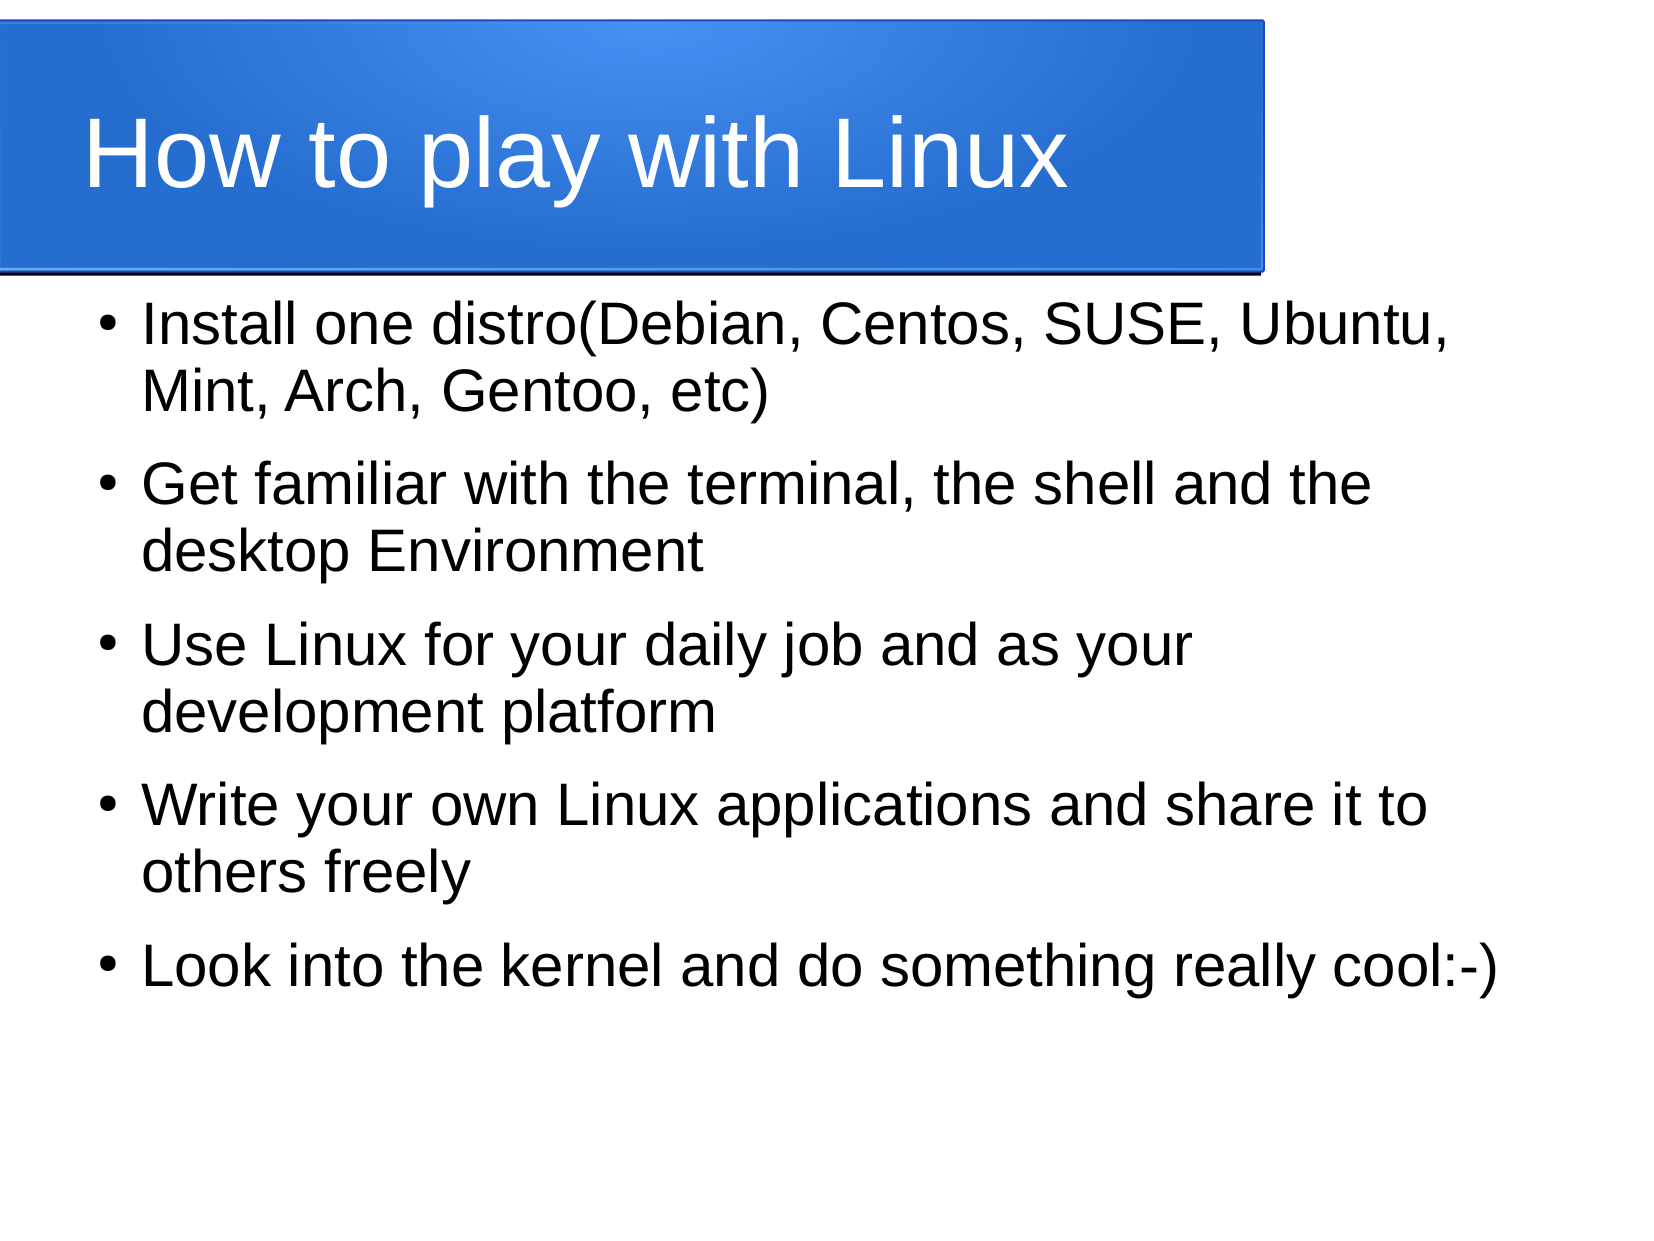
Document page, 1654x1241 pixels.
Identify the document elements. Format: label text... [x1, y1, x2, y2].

list Install one distro(Debian, Centos, SUSE, Ubuntu, Mint, Arch, Gentoo, etc) Get familiar with the terminal, the shell and the desktop Environment Use Linux for your daily job and as your development platform Write your own Linux applications and share it to others freely Look into the kernel and do something really cool:-) [82, 290, 1538, 1010]
title How to play with Linux [82, 49, 1250, 257]
